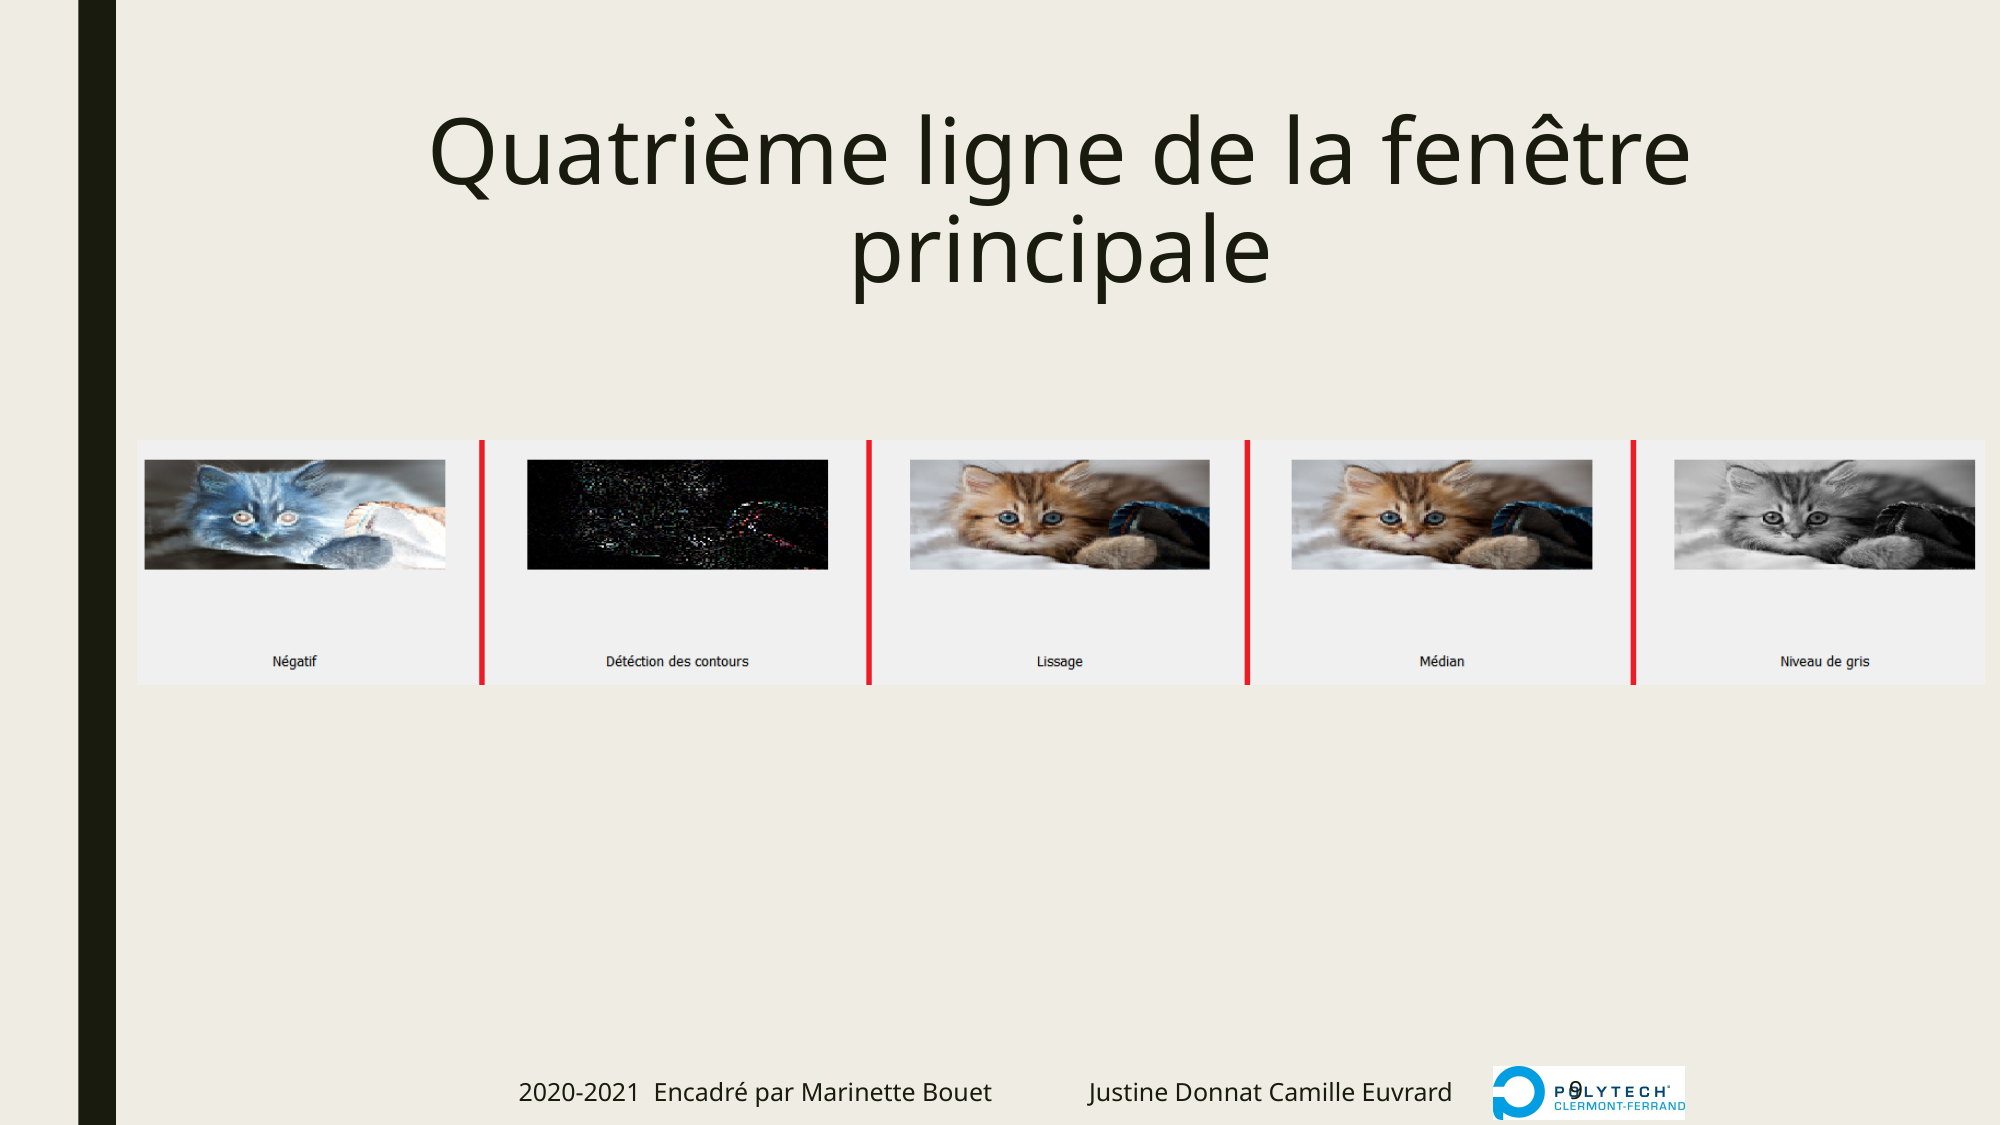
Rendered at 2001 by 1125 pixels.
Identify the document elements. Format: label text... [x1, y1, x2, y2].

picture [137, 440, 1985, 685]
text_box [1553, 1058, 1816, 1125]
text_box 2020-2021 Encadré par Marinette Bouet Justine Donnat Camille Euvrard [474, 1058, 1506, 1125]
title Quatrième ligne de la fenêtre principale [273, 98, 1849, 217]
